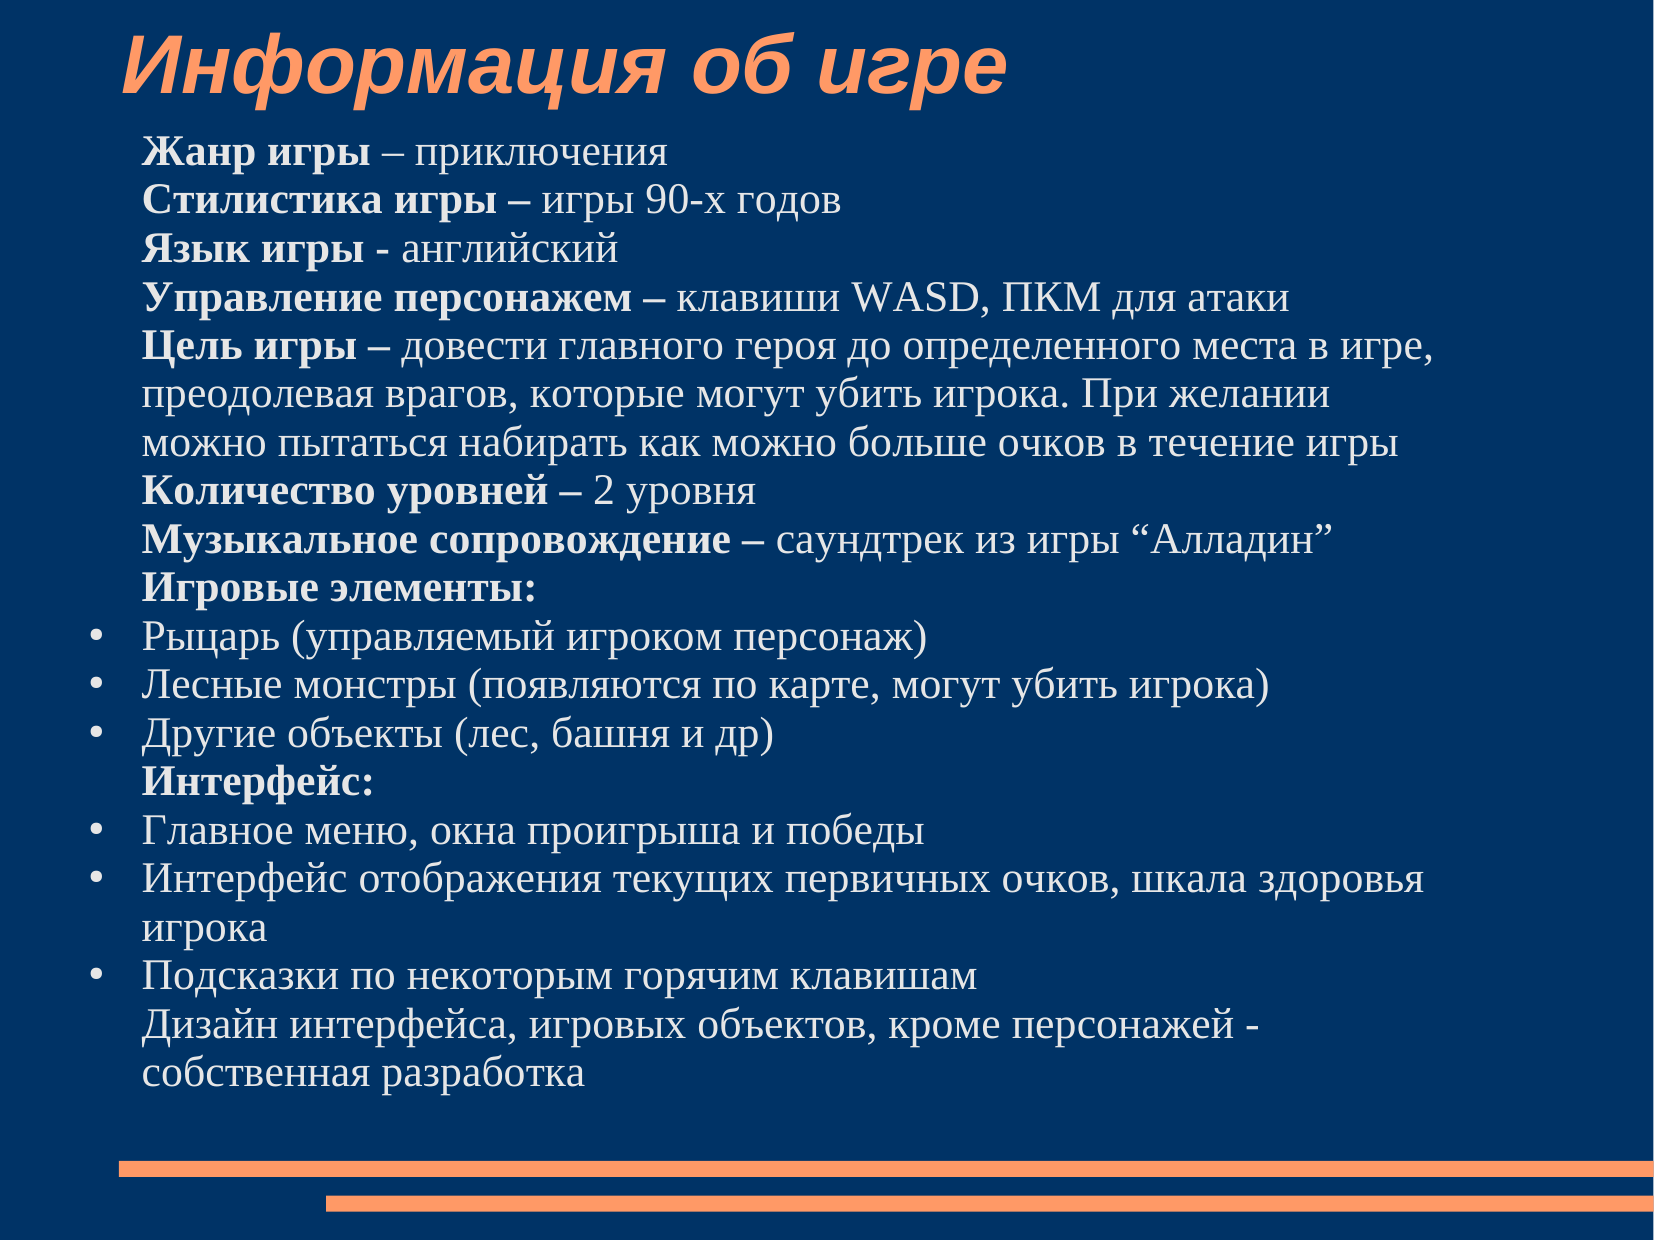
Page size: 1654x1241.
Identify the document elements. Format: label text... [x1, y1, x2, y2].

list Жанр игры – приключения Стилистика игры – игры 90-х годов Язык игры - английский Управление персонажем – клавиши WASD, ПКМ для атаки Цель игры – довести главного героя до определенного места в игре, преодолевая врагов, которые могут убить игрока. При желании можно пытаться набирать как можно больше очков в течение игры Количество уровней – 2 уровня Музыкальное сопровождение – саундтрек из игры “Алладин” Игровые элементы: Рыцарь (управляемый игроком персонаж) Лесные монстры (появляются по карте, могут убить игрока) Другие объекты (лес, башня и др) Интерфейс: Главное меню, окна проигрыша и победы Интерфейс отображения текущих первичных очков, шкала здоровья игрока Подсказки по некоторым горячим клавишам Дизайн интерфейса, игровых объектов, кроме персонажей - собственная разработка [70, 126, 1462, 1241]
title Информация об игре [121, 0, 1534, 130]
